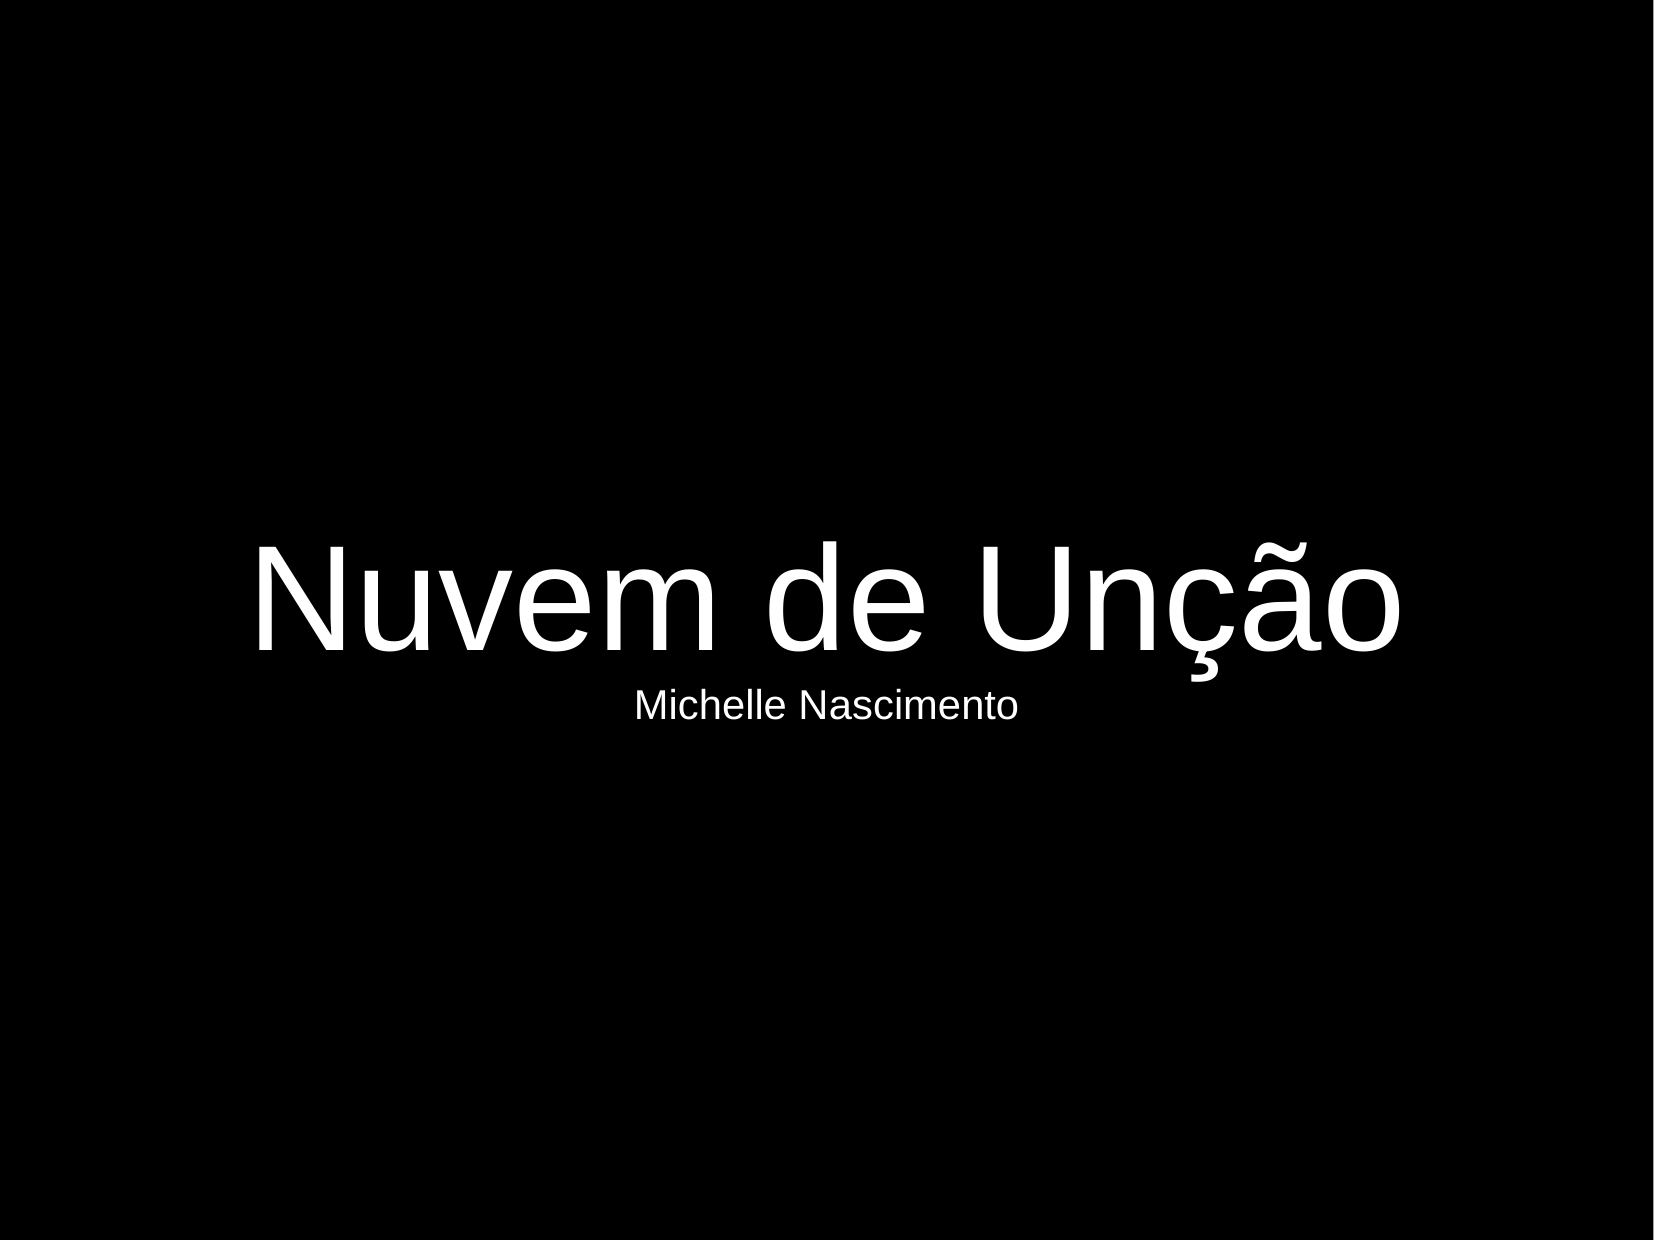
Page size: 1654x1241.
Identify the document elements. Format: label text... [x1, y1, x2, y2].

subtitle Nuvem de Unção Michelle Nascimento [82, 49, 1571, 1193]
